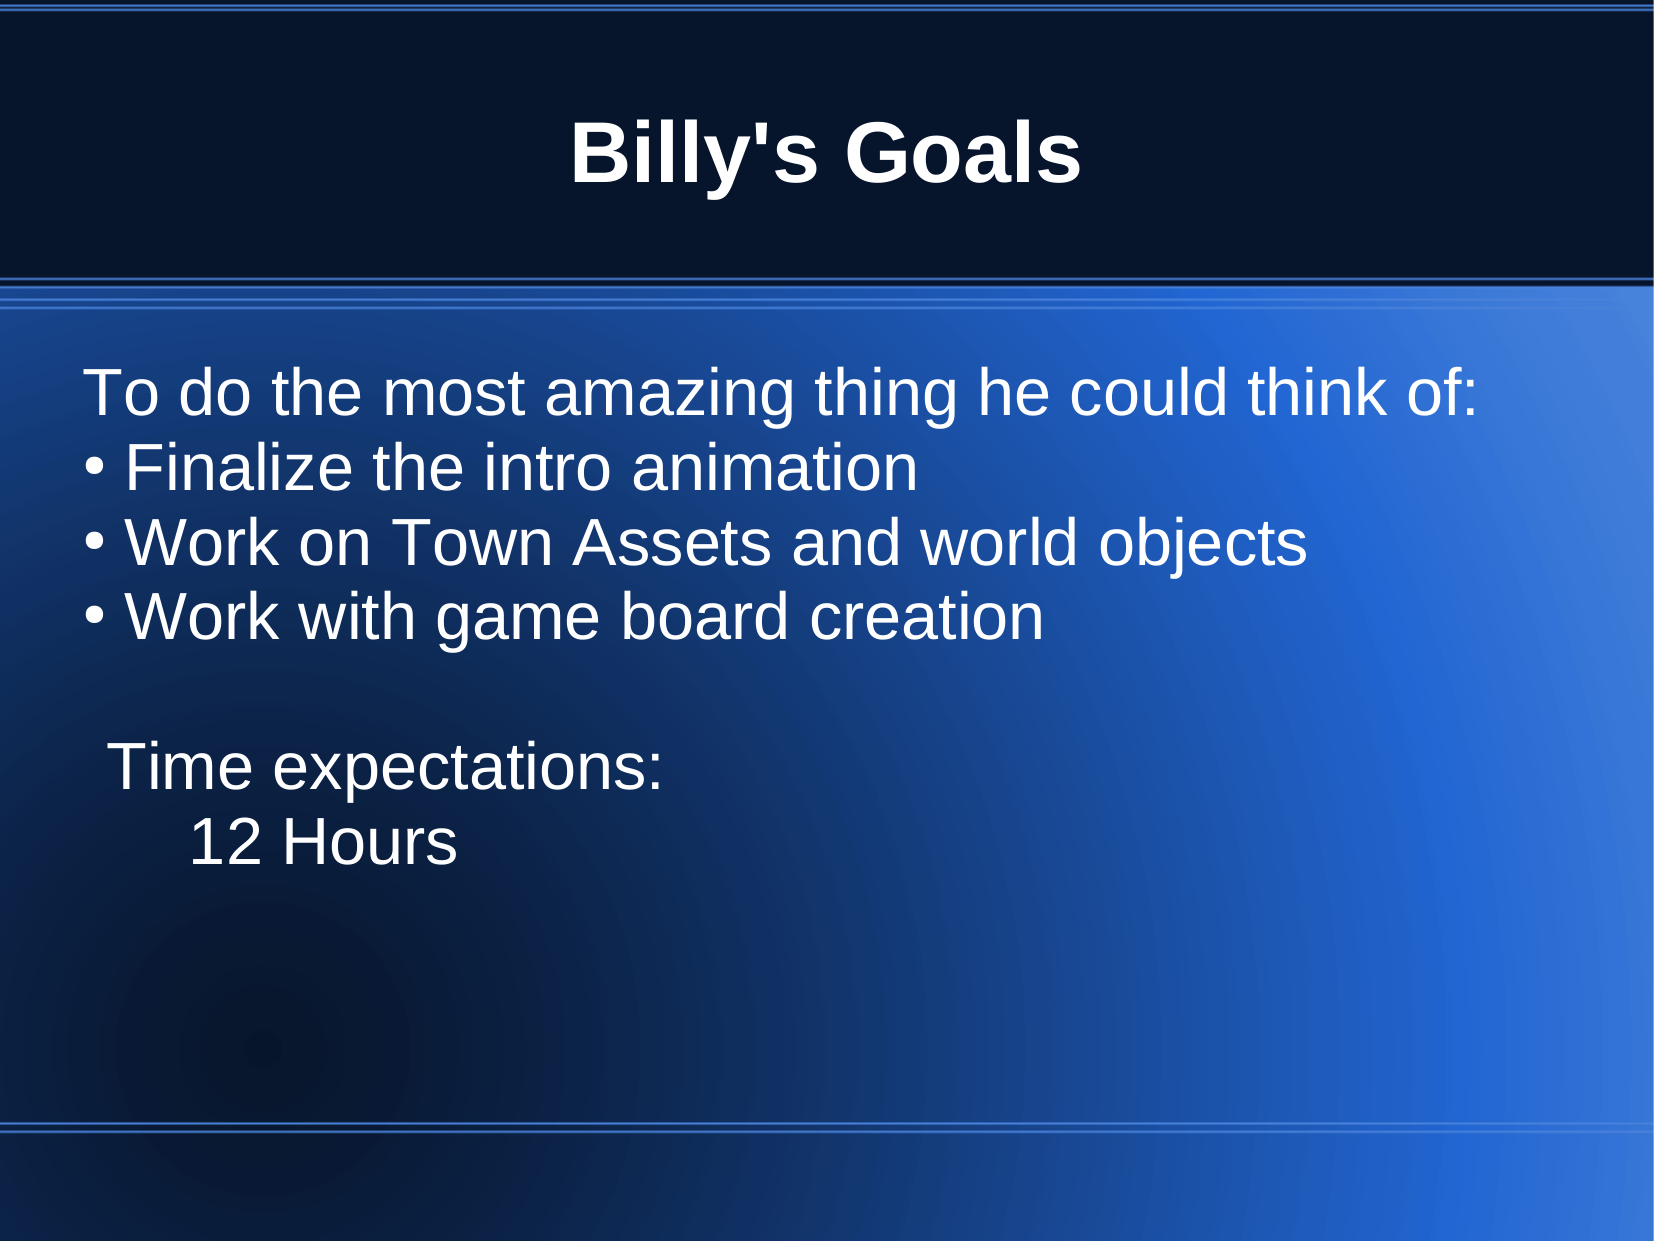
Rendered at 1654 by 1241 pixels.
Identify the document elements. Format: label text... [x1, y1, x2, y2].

subtitle To do the most amazing thing he could think of: Finalize the intro animation Work on Town Assets and world objects Work with game board creation Time expectations: 12 Hours [82, 355, 1571, 1058]
title Billy's Goals [82, 49, 1571, 257]
picture [0, 0, 1654, 1241]
